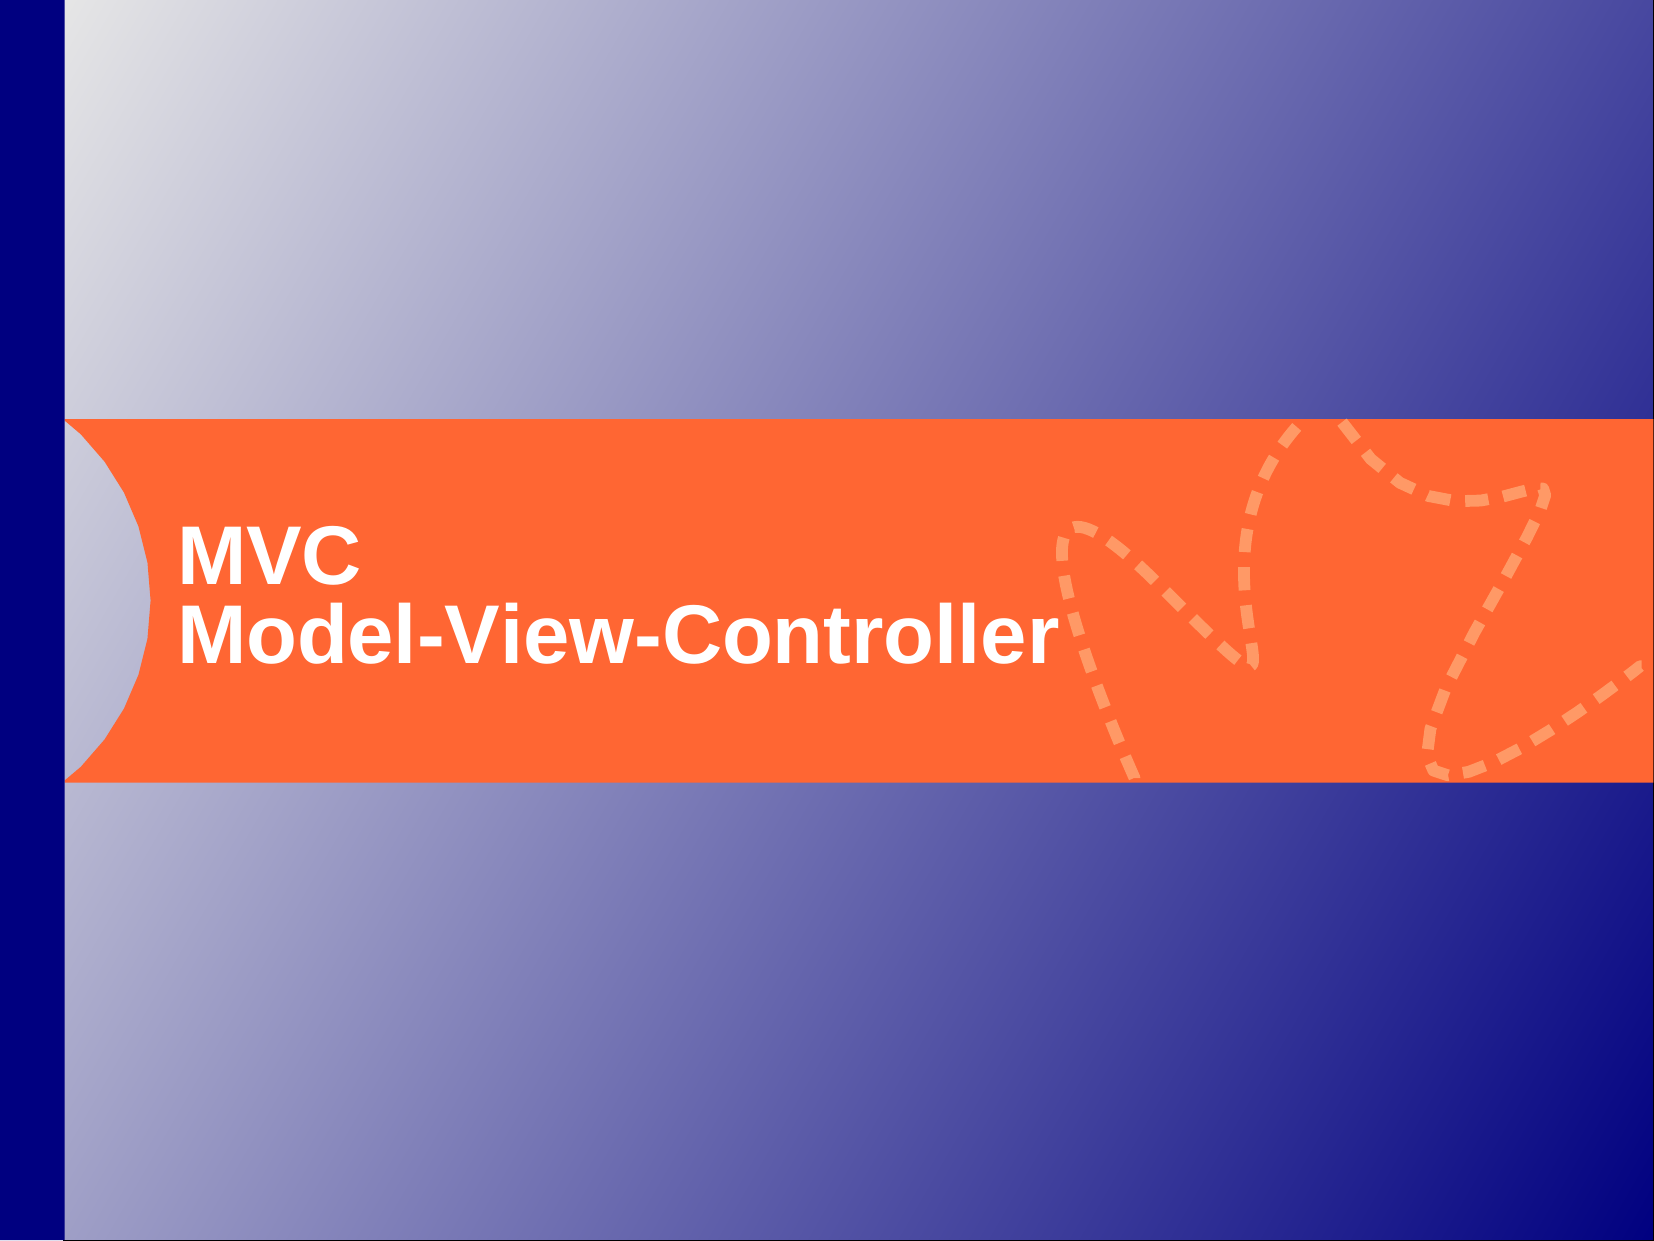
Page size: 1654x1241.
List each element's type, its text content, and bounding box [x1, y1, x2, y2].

title MVC Model-View-Controller [177, 497, 1127, 704]
